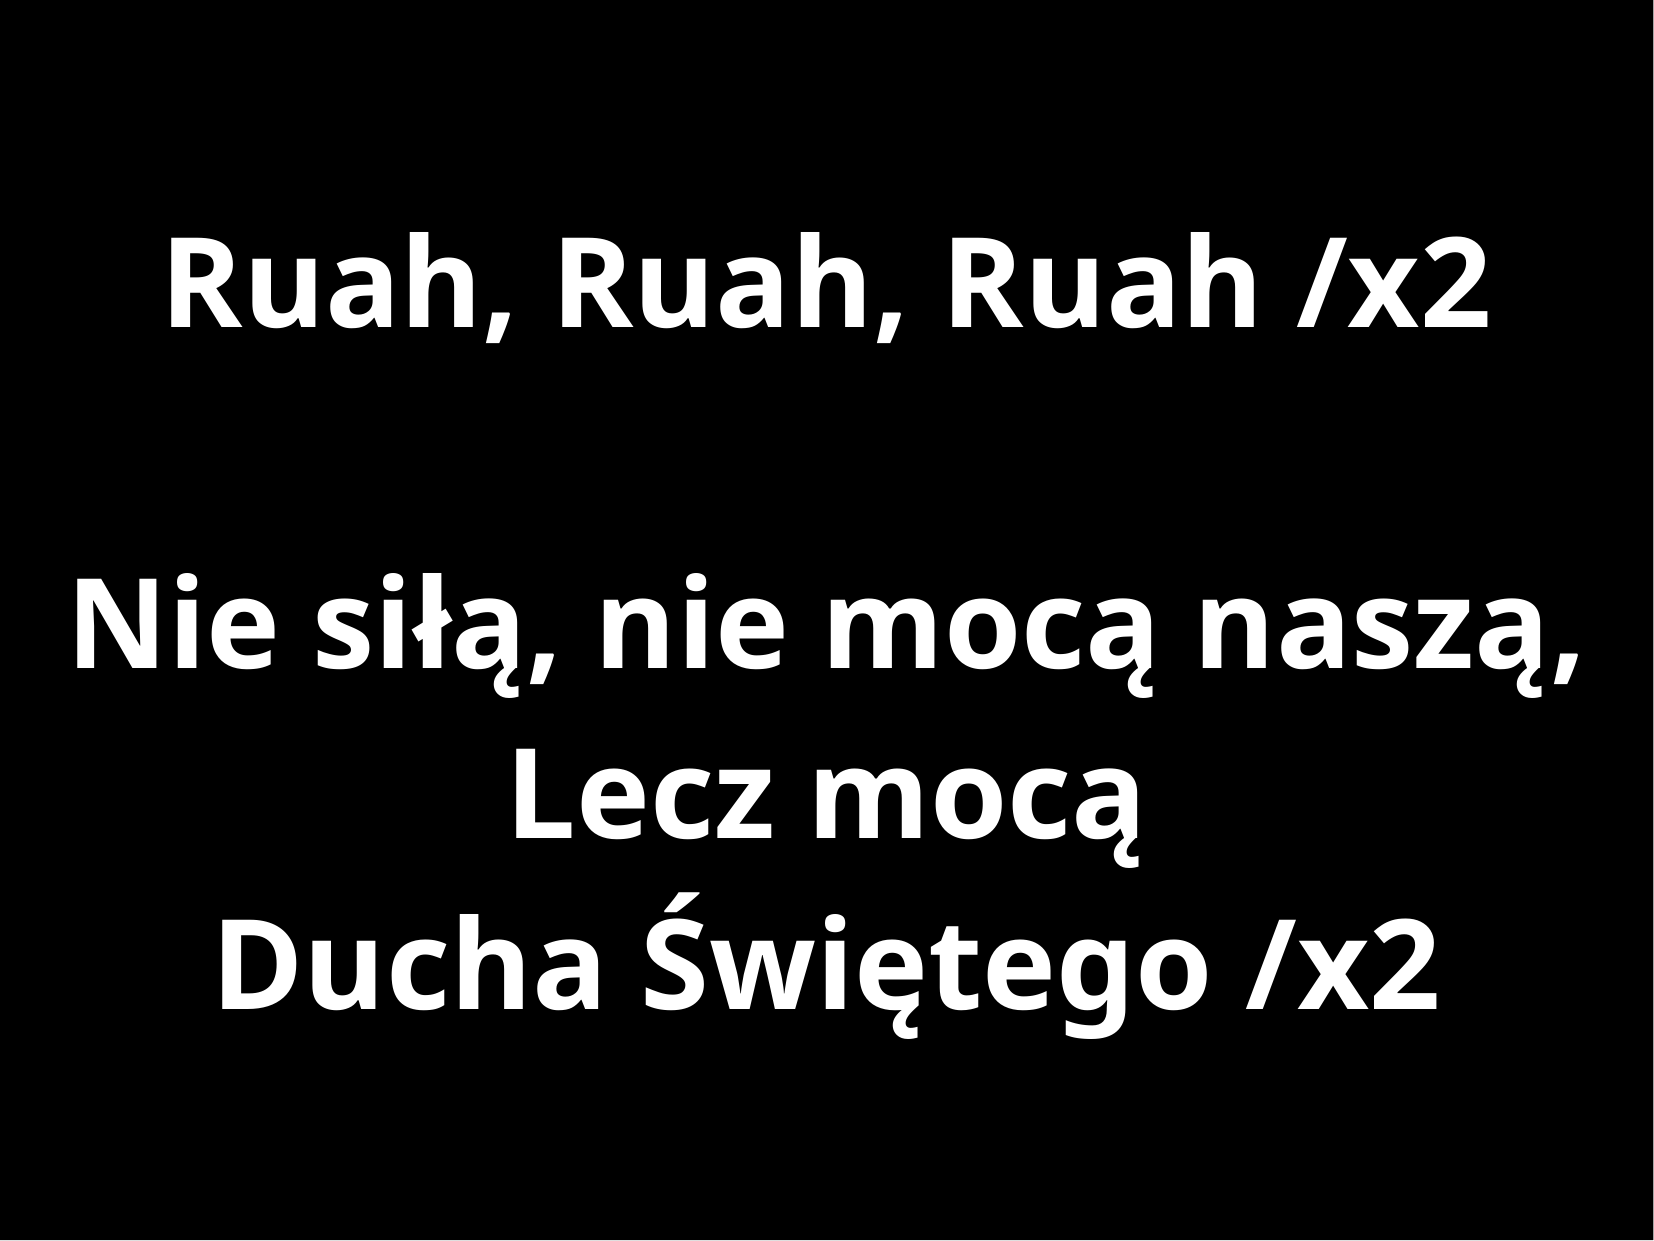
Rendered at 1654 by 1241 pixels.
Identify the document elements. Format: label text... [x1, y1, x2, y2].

title Ruah, Ruah, Ruah /x2 Nie siłą, nie mocą naszą, Lecz mocą Ducha Świętego /x2 [0, 0, 1654, 1241]
